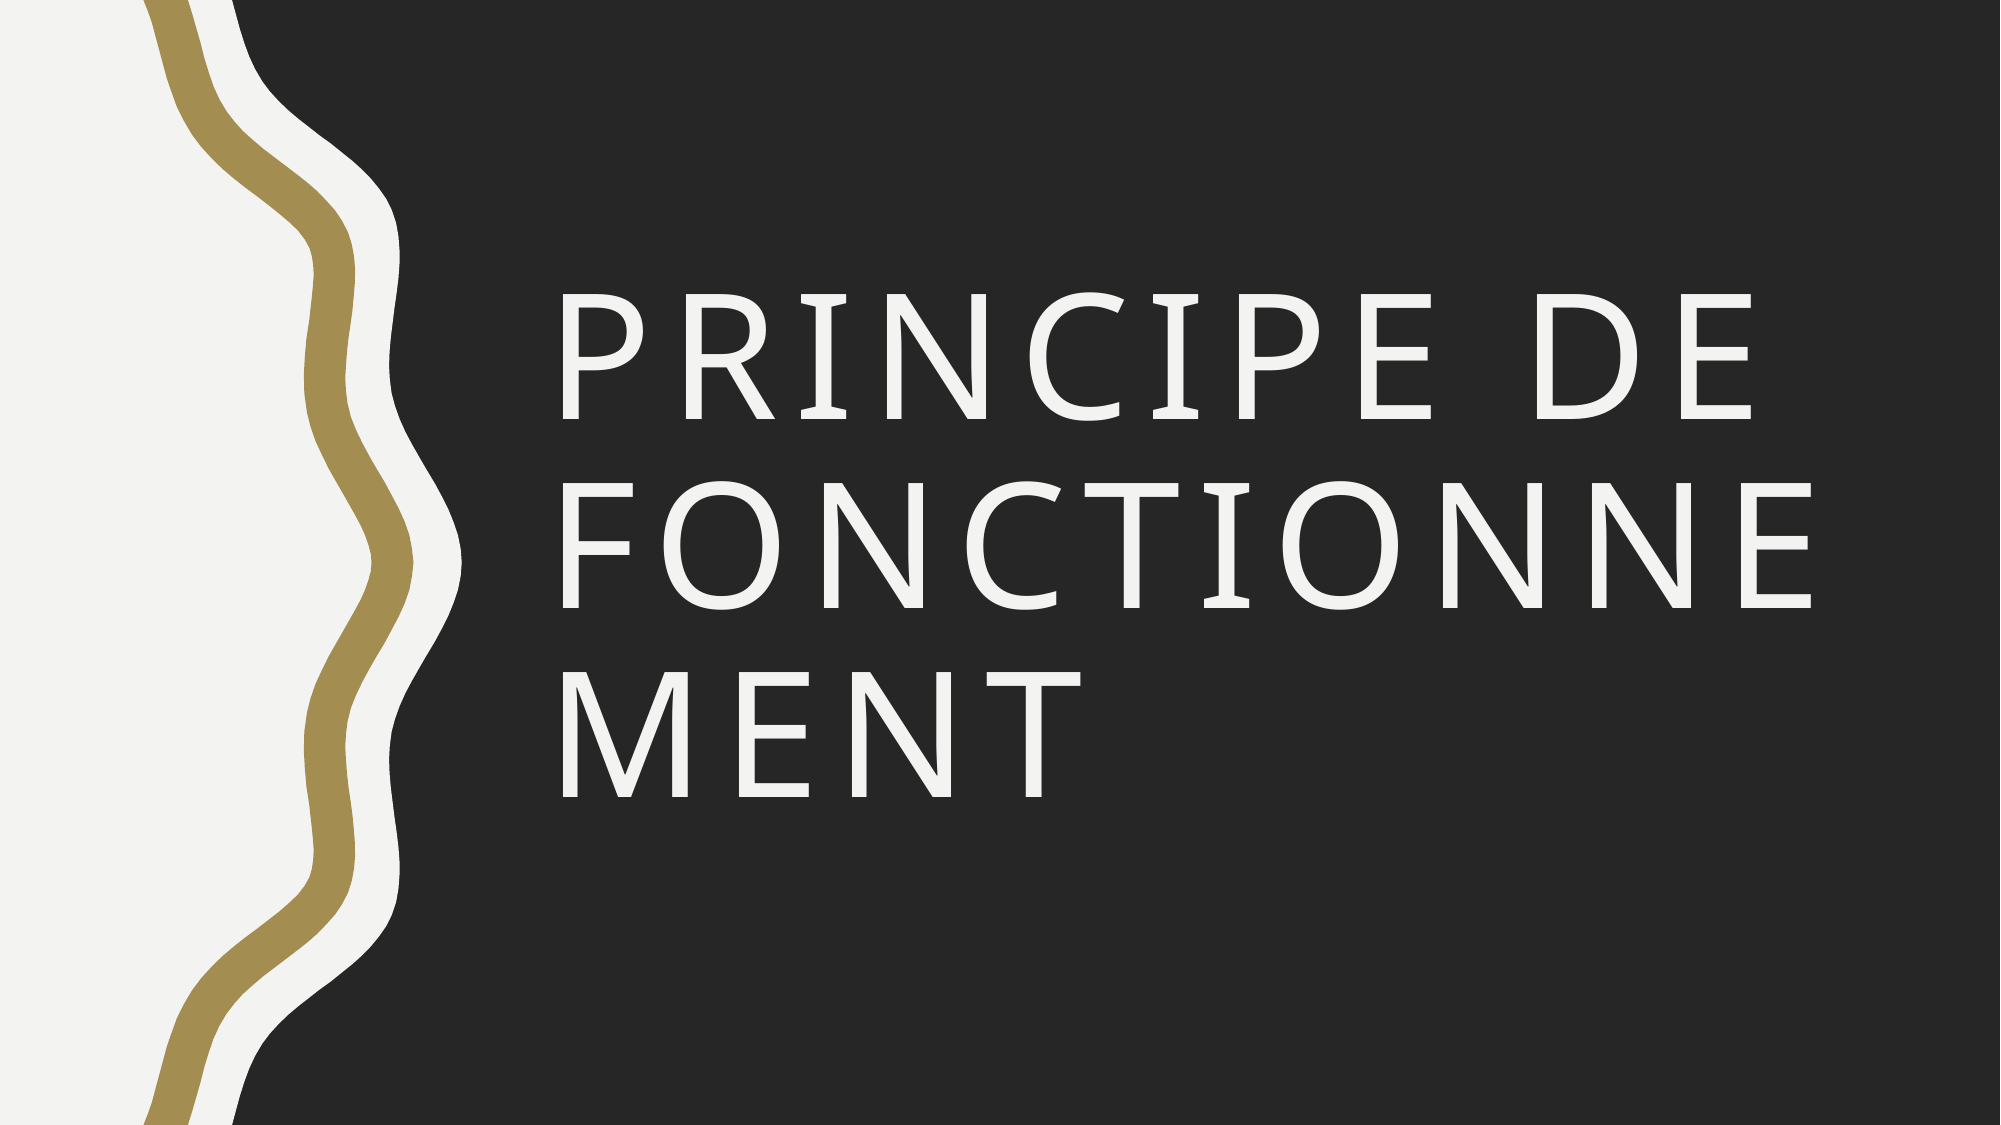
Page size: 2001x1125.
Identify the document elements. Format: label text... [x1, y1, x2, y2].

title Principe de fonctionnement [504, 359, 2000, 766]
